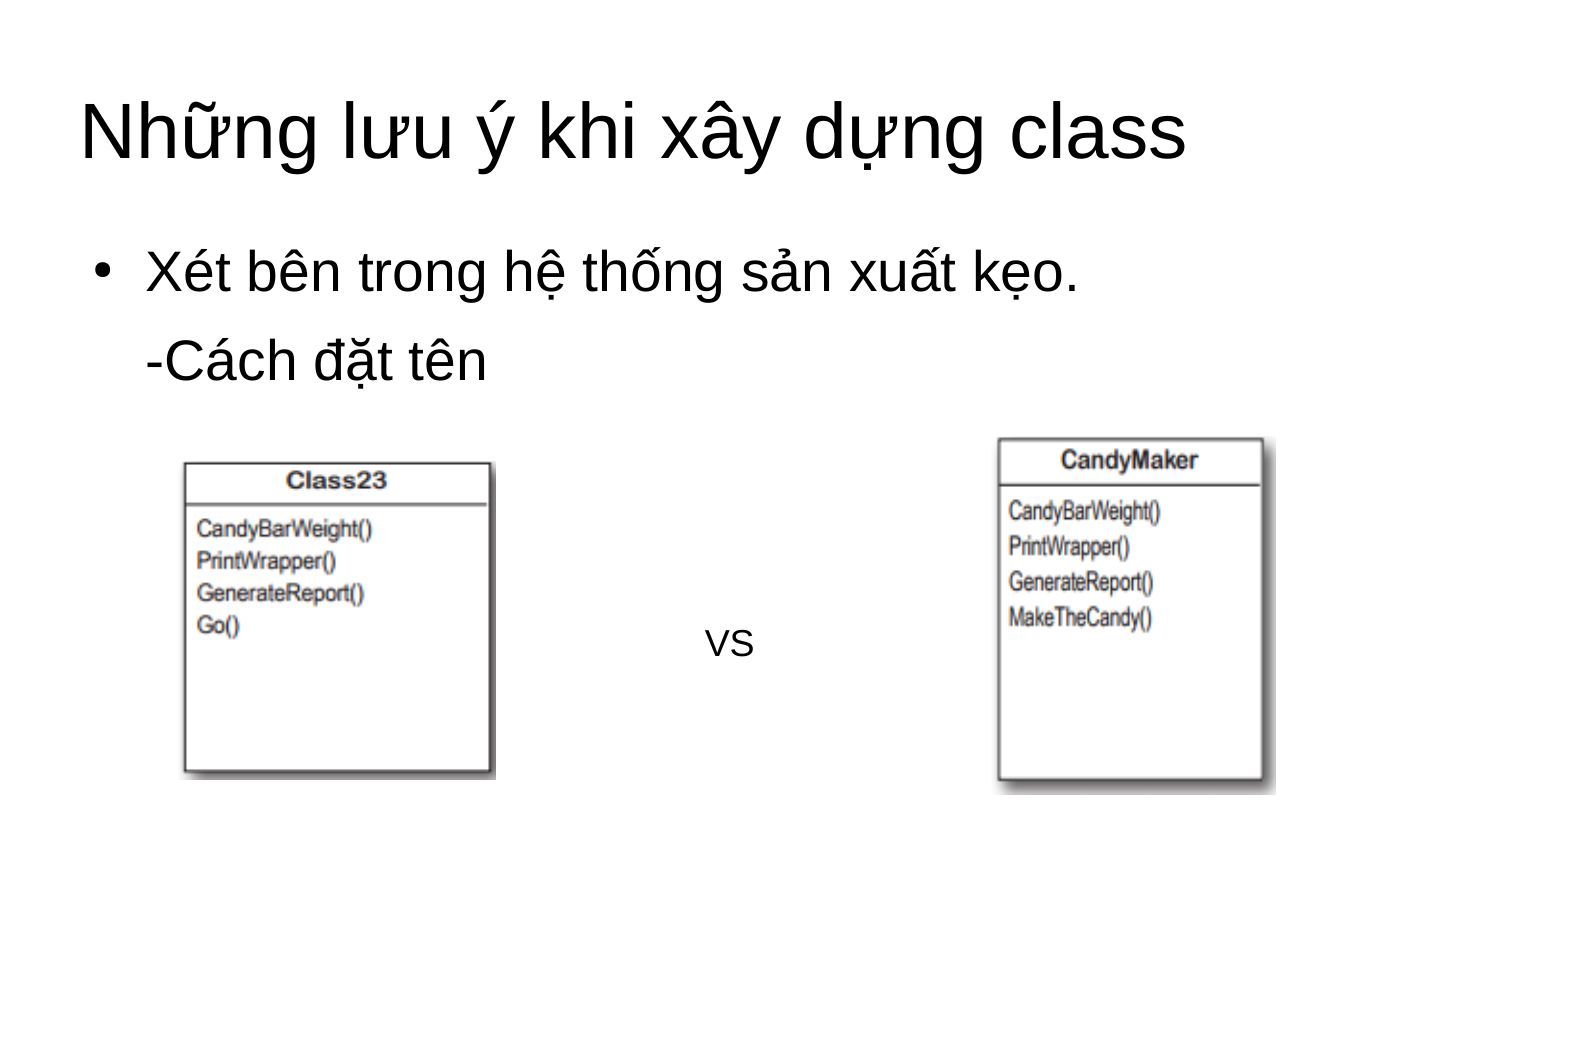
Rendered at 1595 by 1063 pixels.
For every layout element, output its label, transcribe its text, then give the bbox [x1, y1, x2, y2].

text_box VS [690, 615, 770, 672]
picture [990, 436, 1276, 796]
picture [178, 461, 496, 781]
title Những lưu ý khi xây dựng class [79, 42, 1515, 220]
list Xét bên trong hệ thống sản xuất kẹo. -Cách đặt tên [75, 240, 1510, 942]
